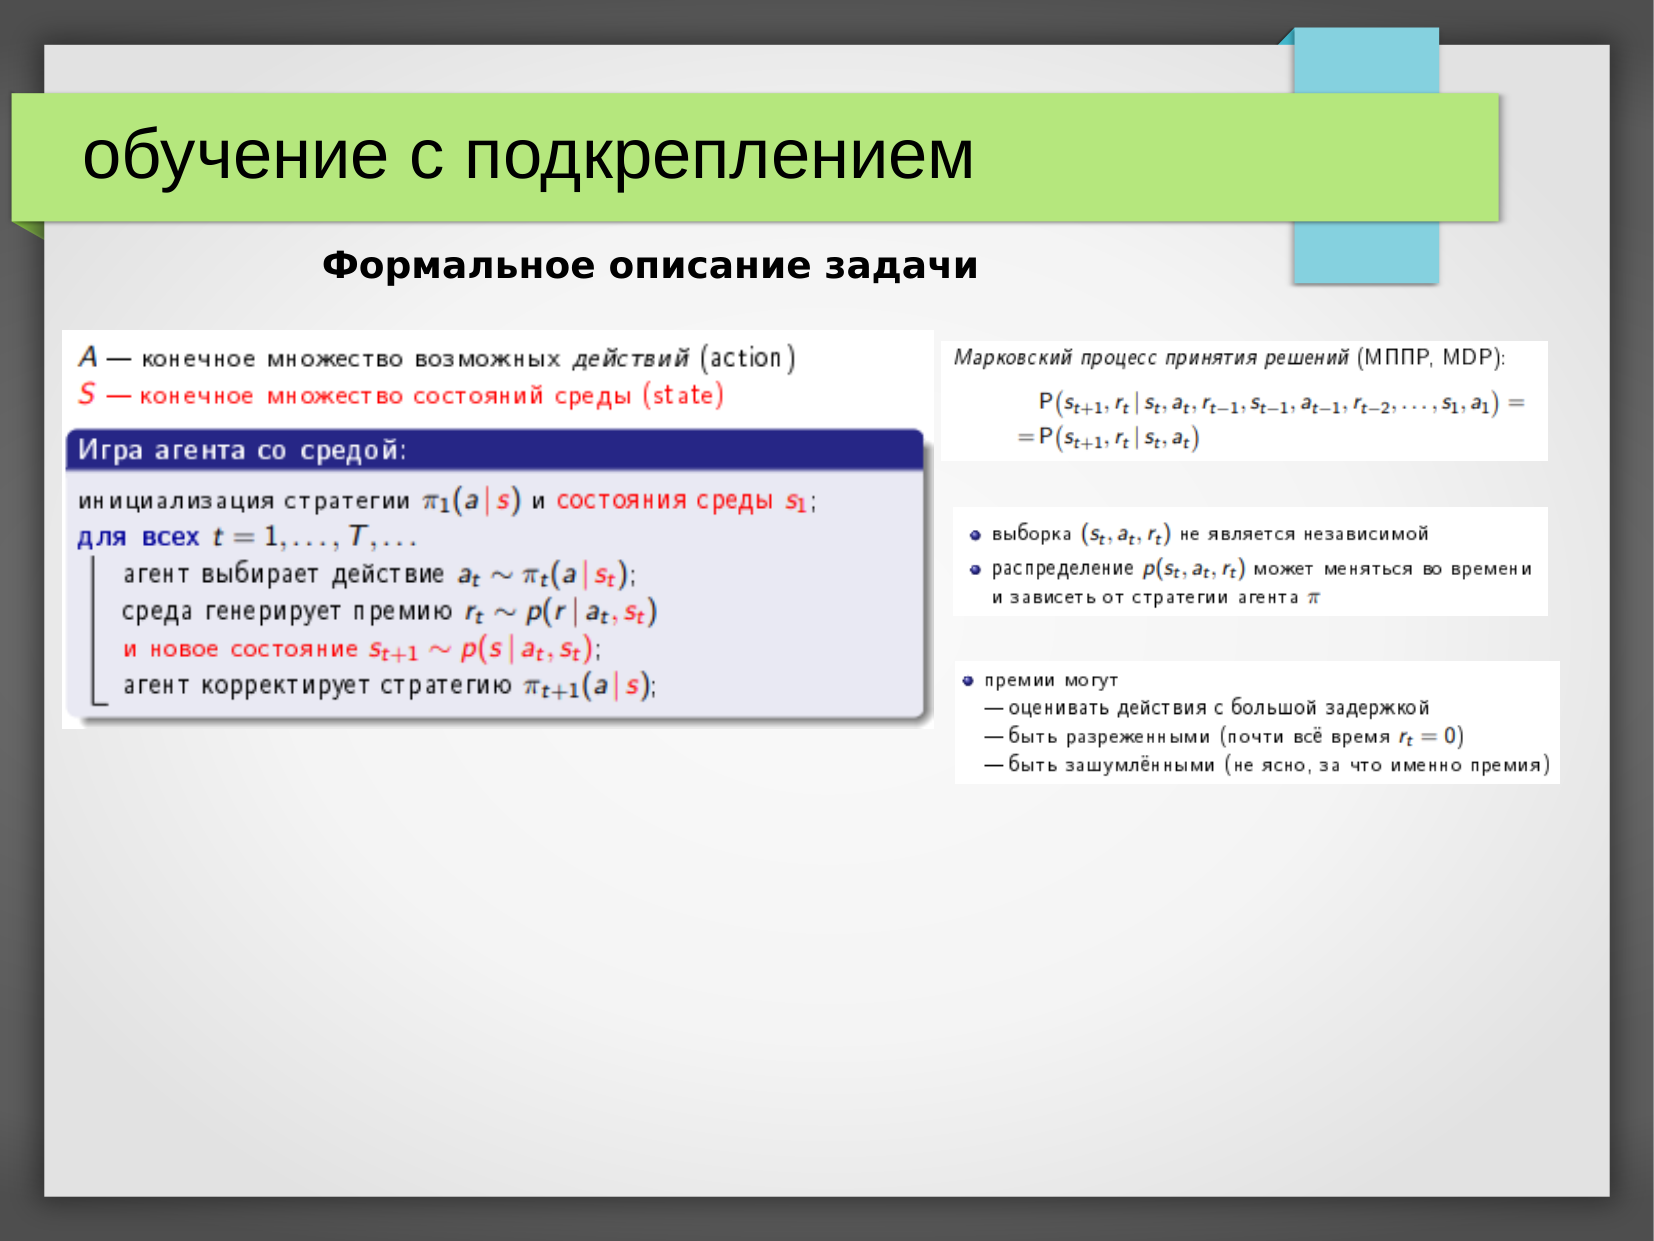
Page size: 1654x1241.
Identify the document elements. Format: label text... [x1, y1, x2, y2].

text_box Формальное описание задачи [307, 236, 1004, 308]
picture [0, 0, 1654, 1241]
title обучение с подкреплением [82, 94, 1264, 213]
